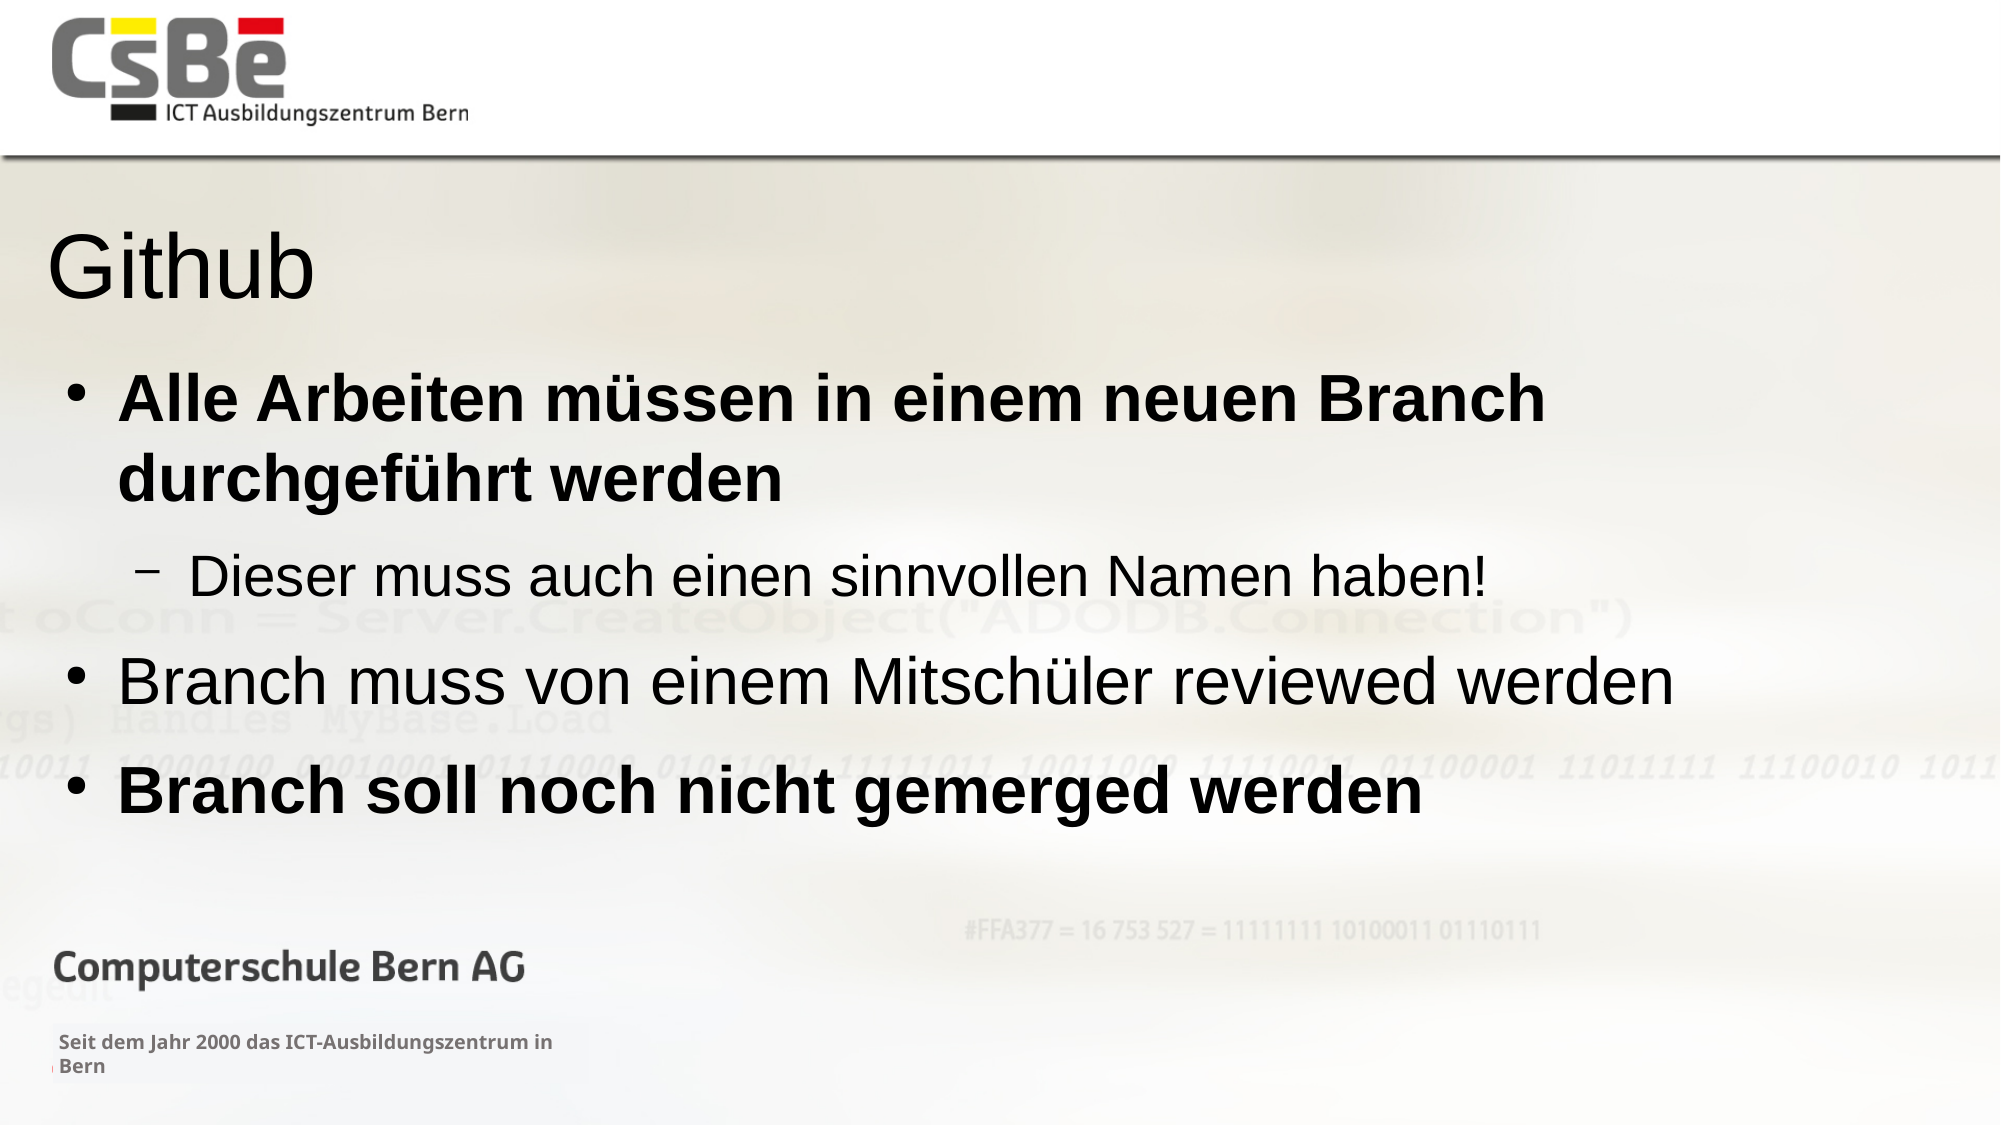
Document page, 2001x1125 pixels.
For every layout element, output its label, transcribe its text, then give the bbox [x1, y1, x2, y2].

picture [0, 0, 2001, 1125]
list Github [46, 206, 1920, 355]
list Alle Arbeiten müssen in einem neuen Branch durchgeführt werden Dieser muss auch einen sinnvollen Namen haben! Branch muss von einem Mitschüler reviewed werden Branch soll noch nicht gemerged werden [46, 355, 1920, 886]
